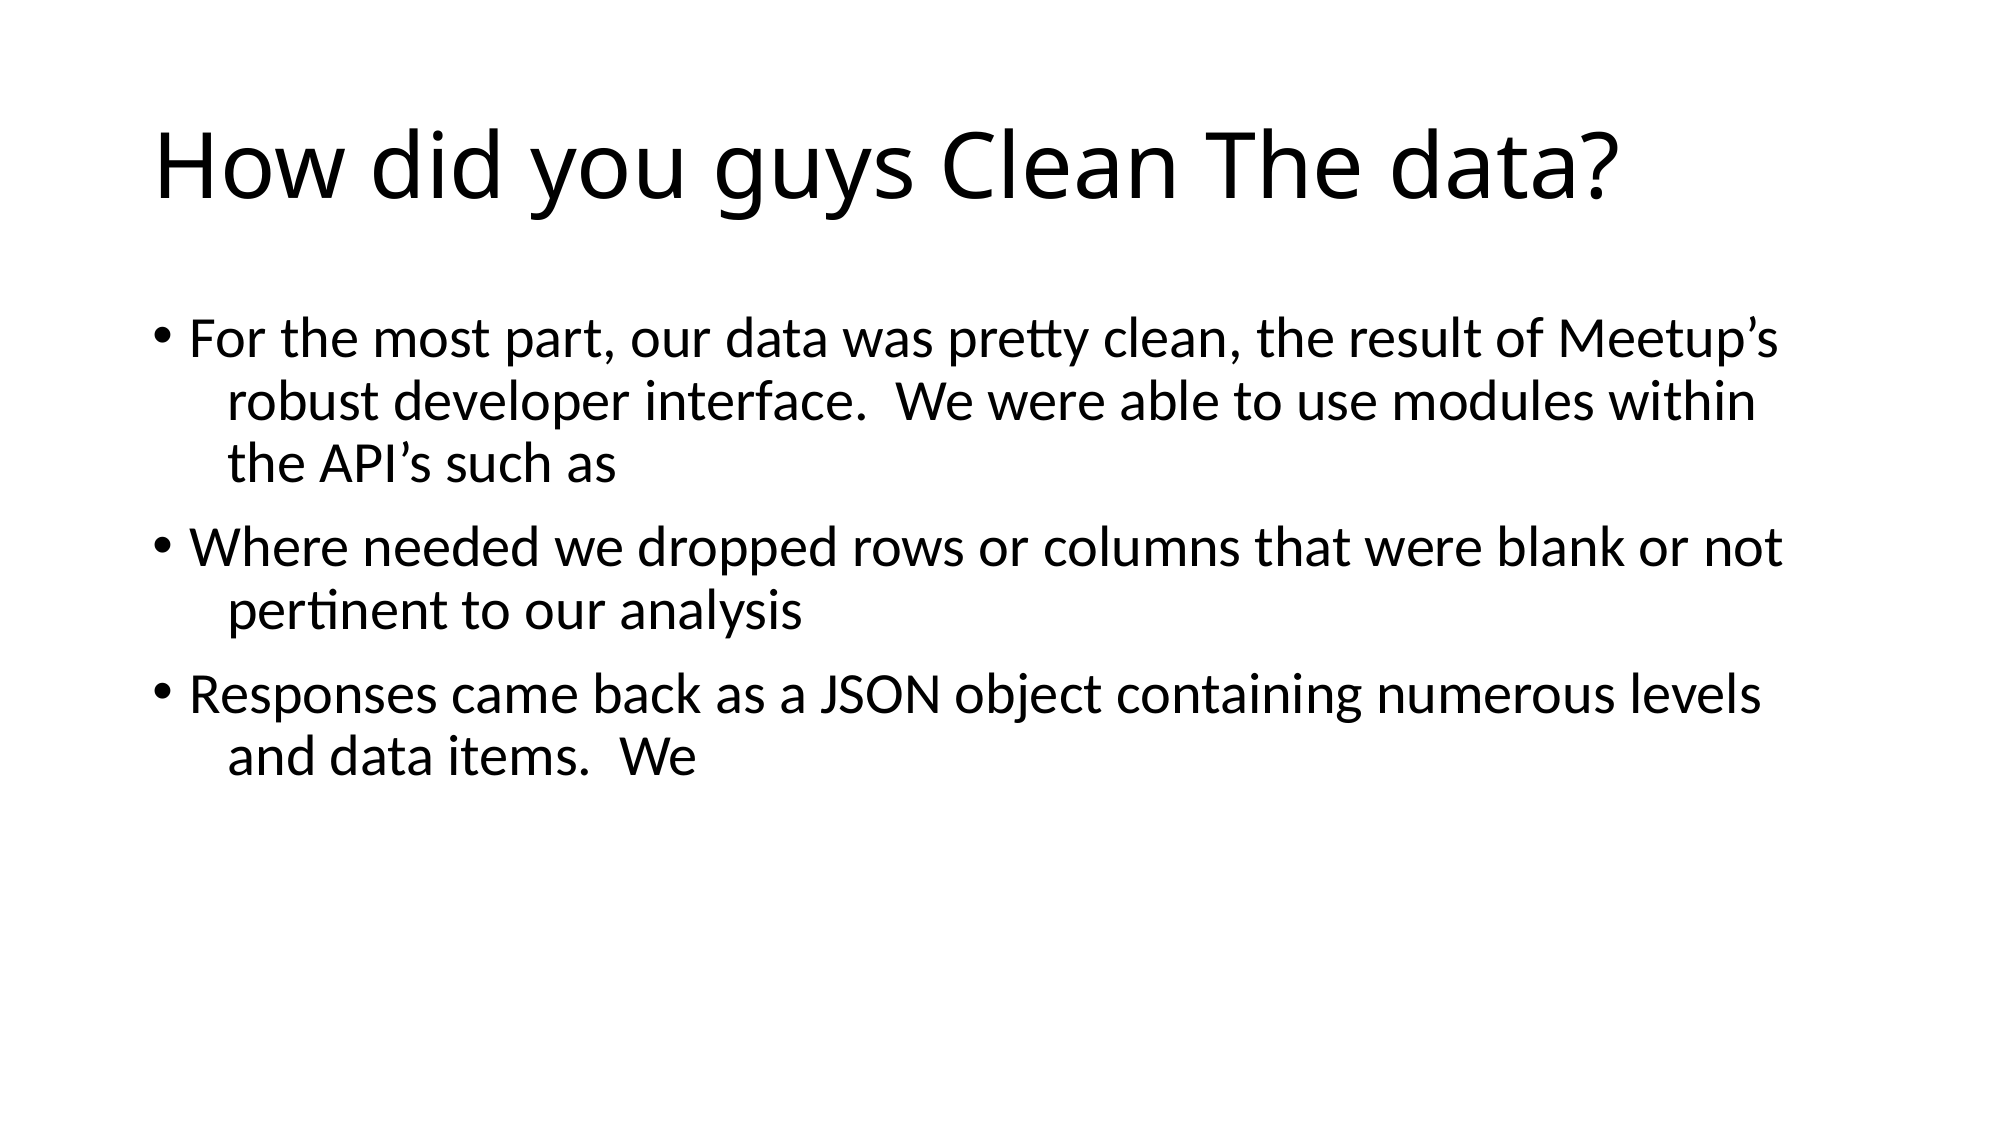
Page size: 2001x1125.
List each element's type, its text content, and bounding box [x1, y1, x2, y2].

title How did you guys Clean The data? [137, 59, 1863, 278]
list For the most part, our data was pretty clean, the result of Meetup’s robust developer interface. We were able to use modules within the API’s such as Where needed we dropped rows or columns that were blank or not pertinent to our analysis Responses came back as a JSON object containing numerous levels and data items. We [137, 299, 1863, 1014]
